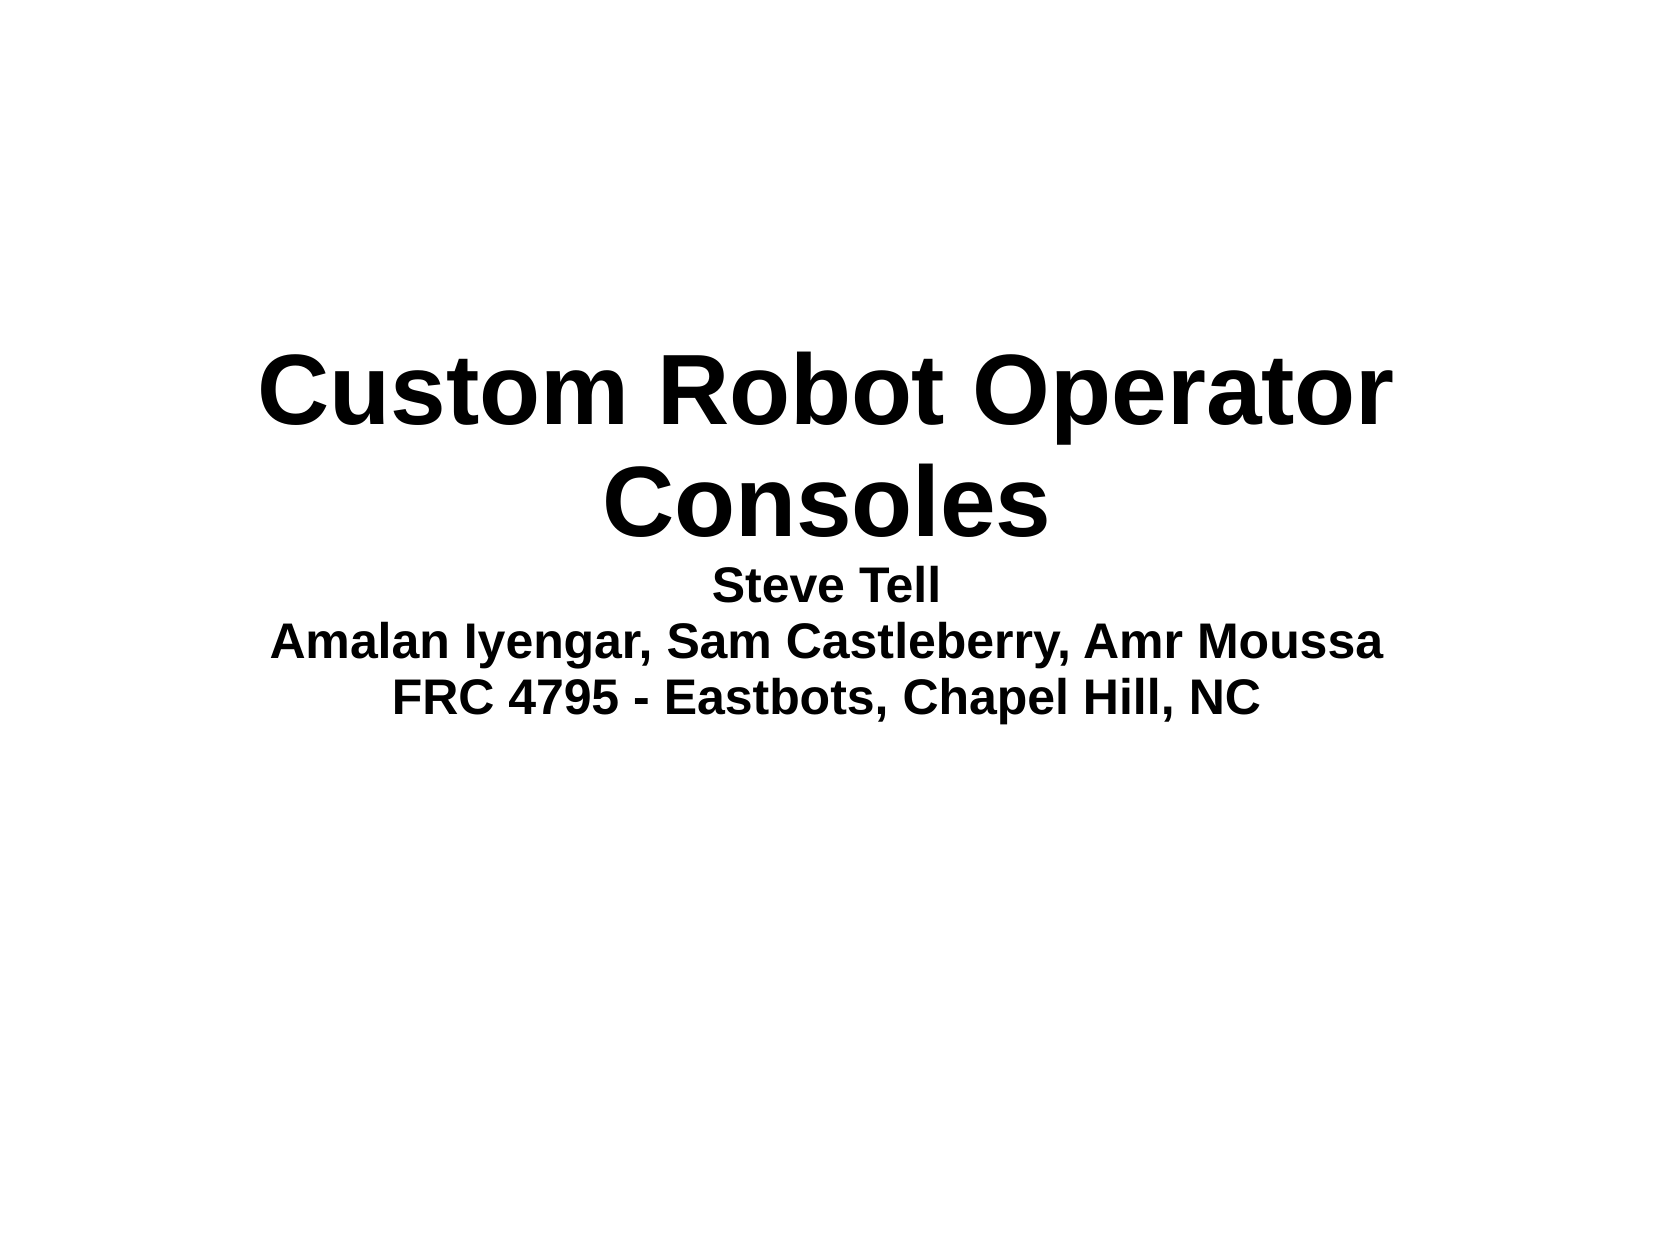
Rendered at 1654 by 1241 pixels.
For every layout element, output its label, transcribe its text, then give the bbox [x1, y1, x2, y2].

subtitle Custom Robot Operator Consoles Steve Tell Amalan Iyengar, Sam Castleberry, Amr Moussa FRC 4795 - Eastbots, Chapel Hill, NC [82, 49, 1571, 1010]
